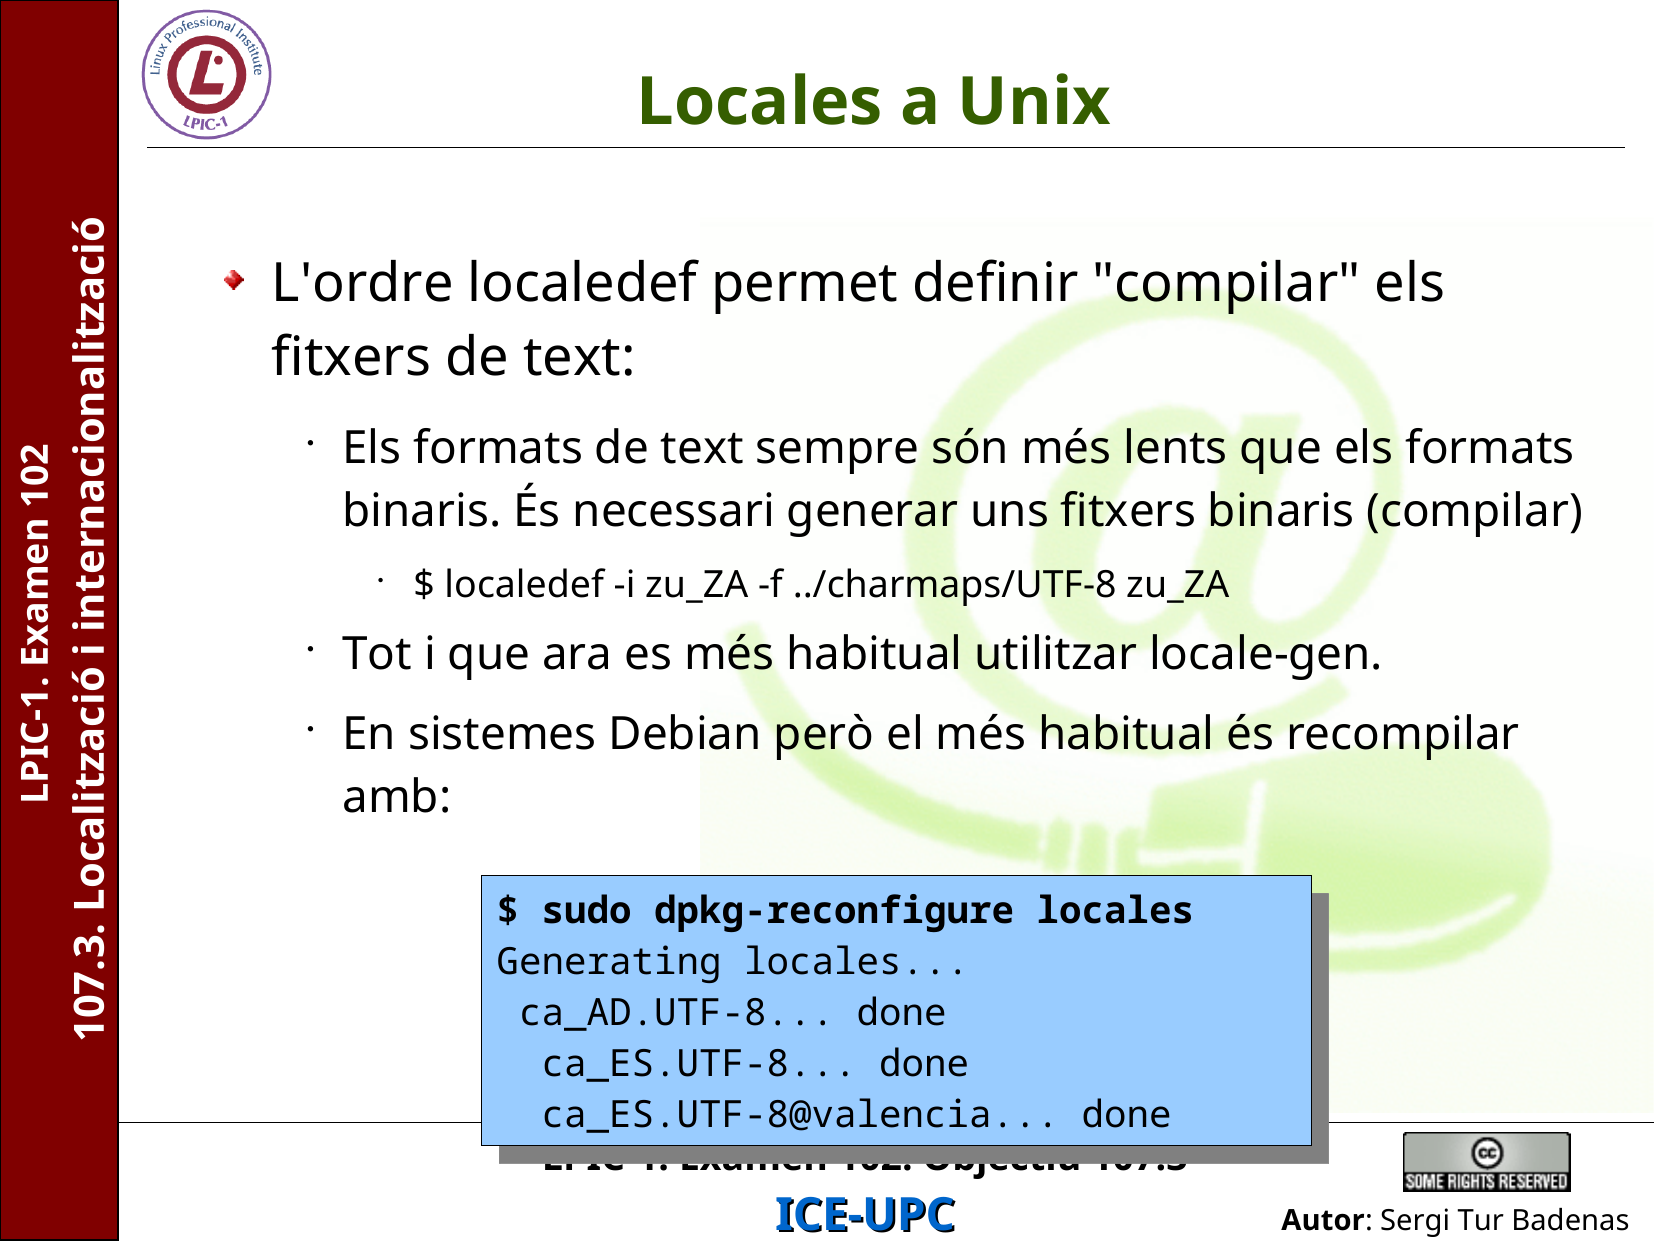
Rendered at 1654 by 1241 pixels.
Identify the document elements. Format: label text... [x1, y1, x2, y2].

picture [135, 5, 277, 55]
picture [1403, 1132, 1571, 1192]
list L'ordre localedef permet definir "compilar" els fitxers de text: Els formats de text sempre són més lents que els formats binaris. És necessari generar uns fitxers binaris (compilar) $ localedef -i zu_ZA -f ../charmaps/UTF-8 zu_ZA Tot i que ara es més habitual utilitzar locale-gen. En sistemes Debian però el més habitual és recompilar amb: [129, 242, 1619, 1078]
title Locales a Unix [129, 55, 1619, 142]
picture [700, 217, 1654, 1113]
text_box $ sudo dpkg-reconfigure locales Generating locales... ca_AD.UTF-8... done ca_ES.UTF-8... done ca_ES.UTF-8@valencia... done [481, 875, 1312, 1079]
